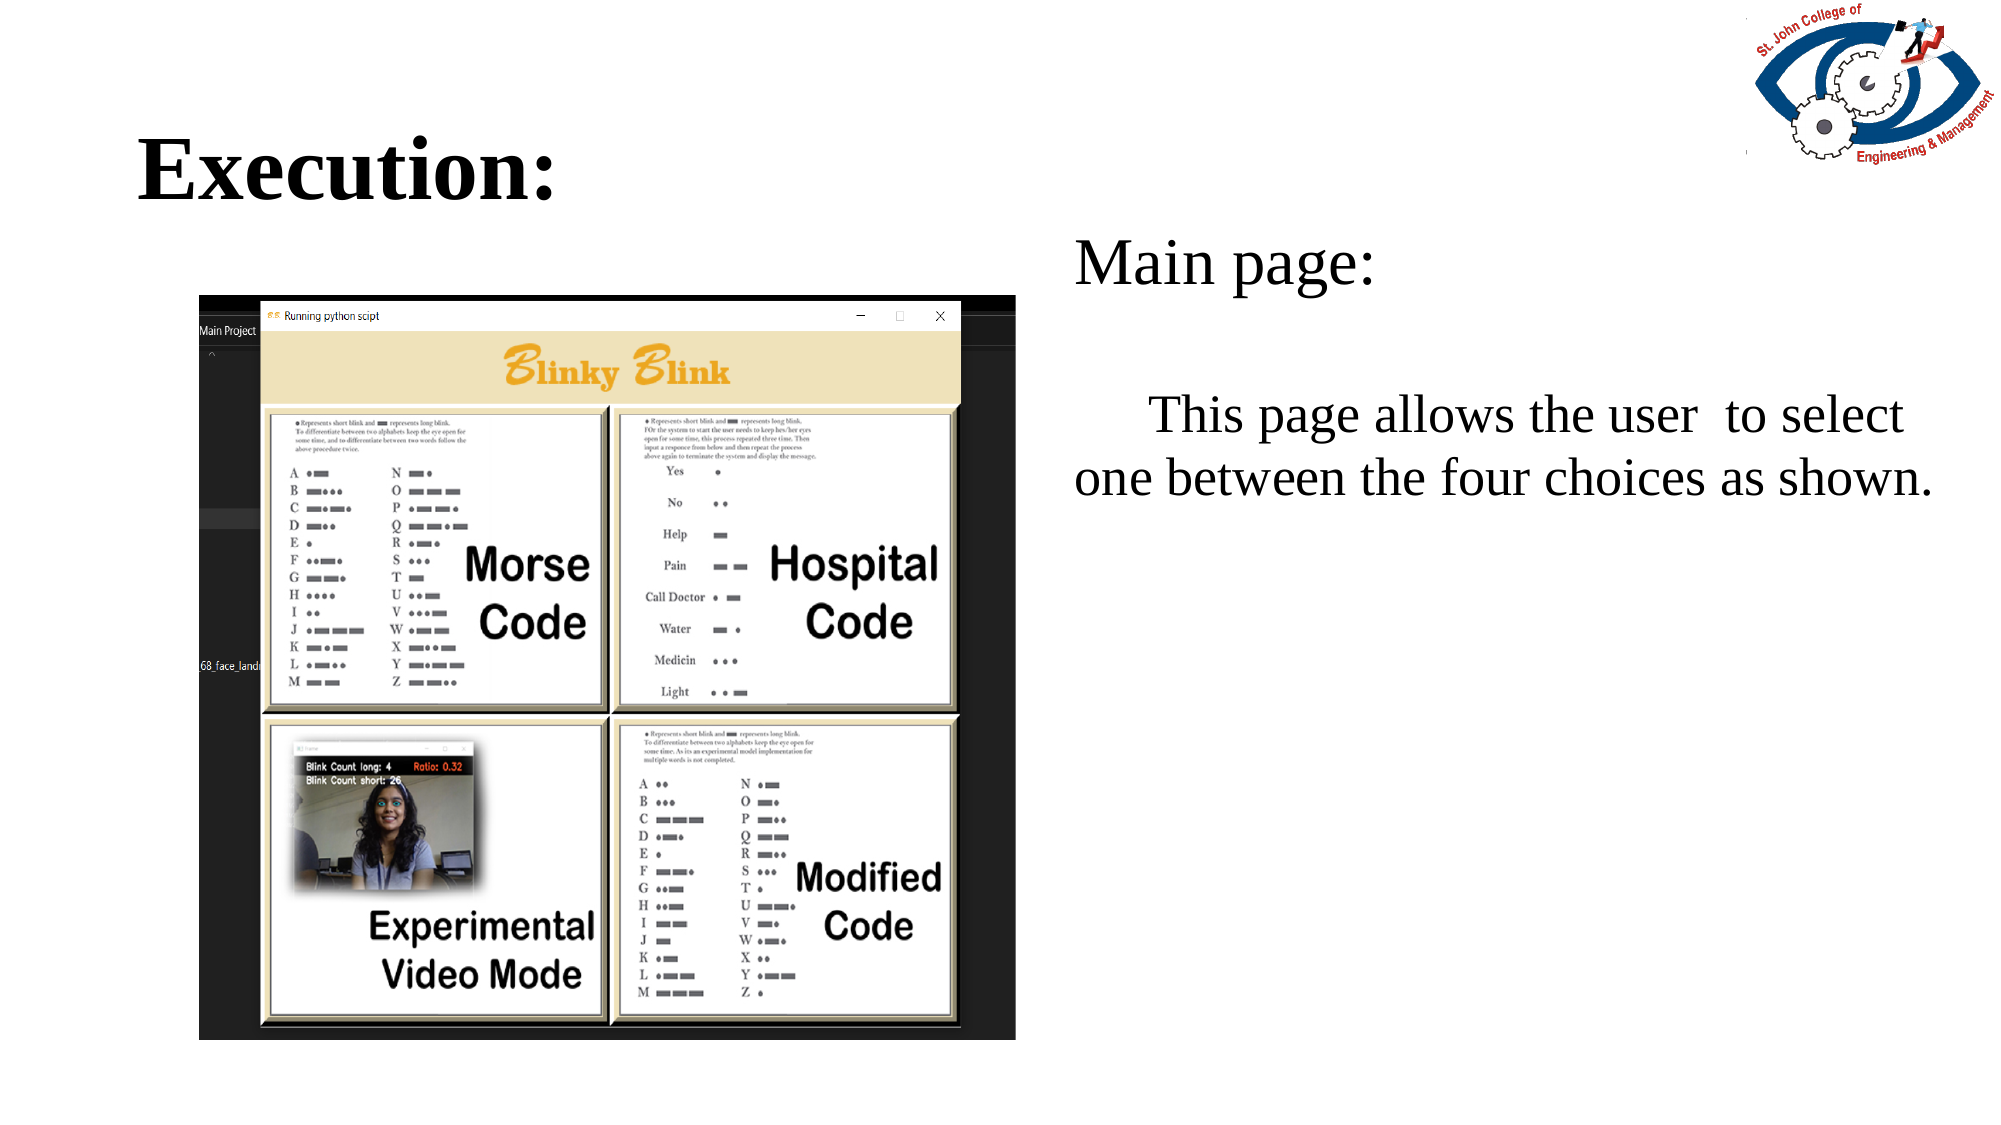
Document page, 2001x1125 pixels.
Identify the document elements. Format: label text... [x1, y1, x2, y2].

picture [199, 295, 1016, 1040]
title Execution: [137, 59, 1863, 278]
picture [1746, 0, 2000, 168]
title Main page: This page allows the user to select one between the four choices as shown. [1074, 225, 1997, 568]
